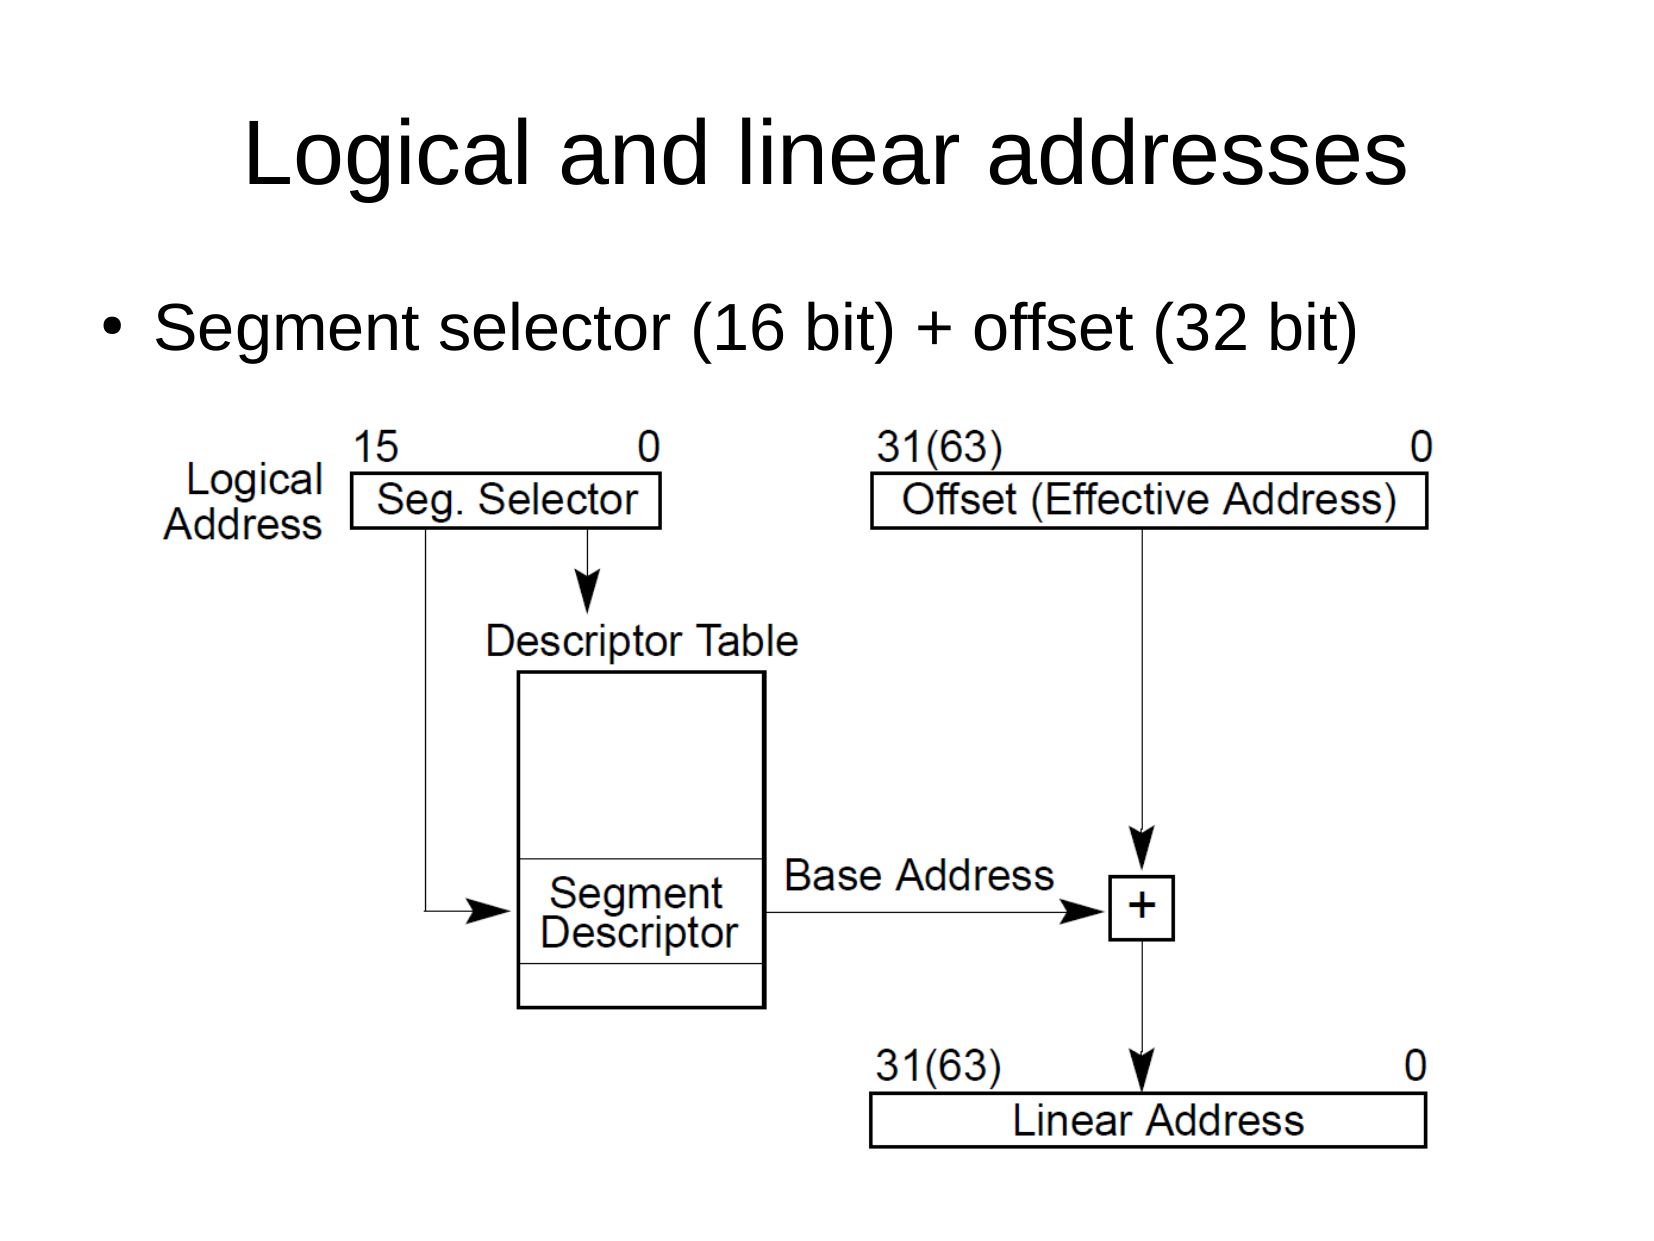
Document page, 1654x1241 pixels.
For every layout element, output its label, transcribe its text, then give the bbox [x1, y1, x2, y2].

list Segment selector (16 bit) + offset (32 bit) [82, 290, 1571, 1010]
picture [150, 374, 1468, 1163]
title Logical and linear addresses [82, 49, 1571, 257]
